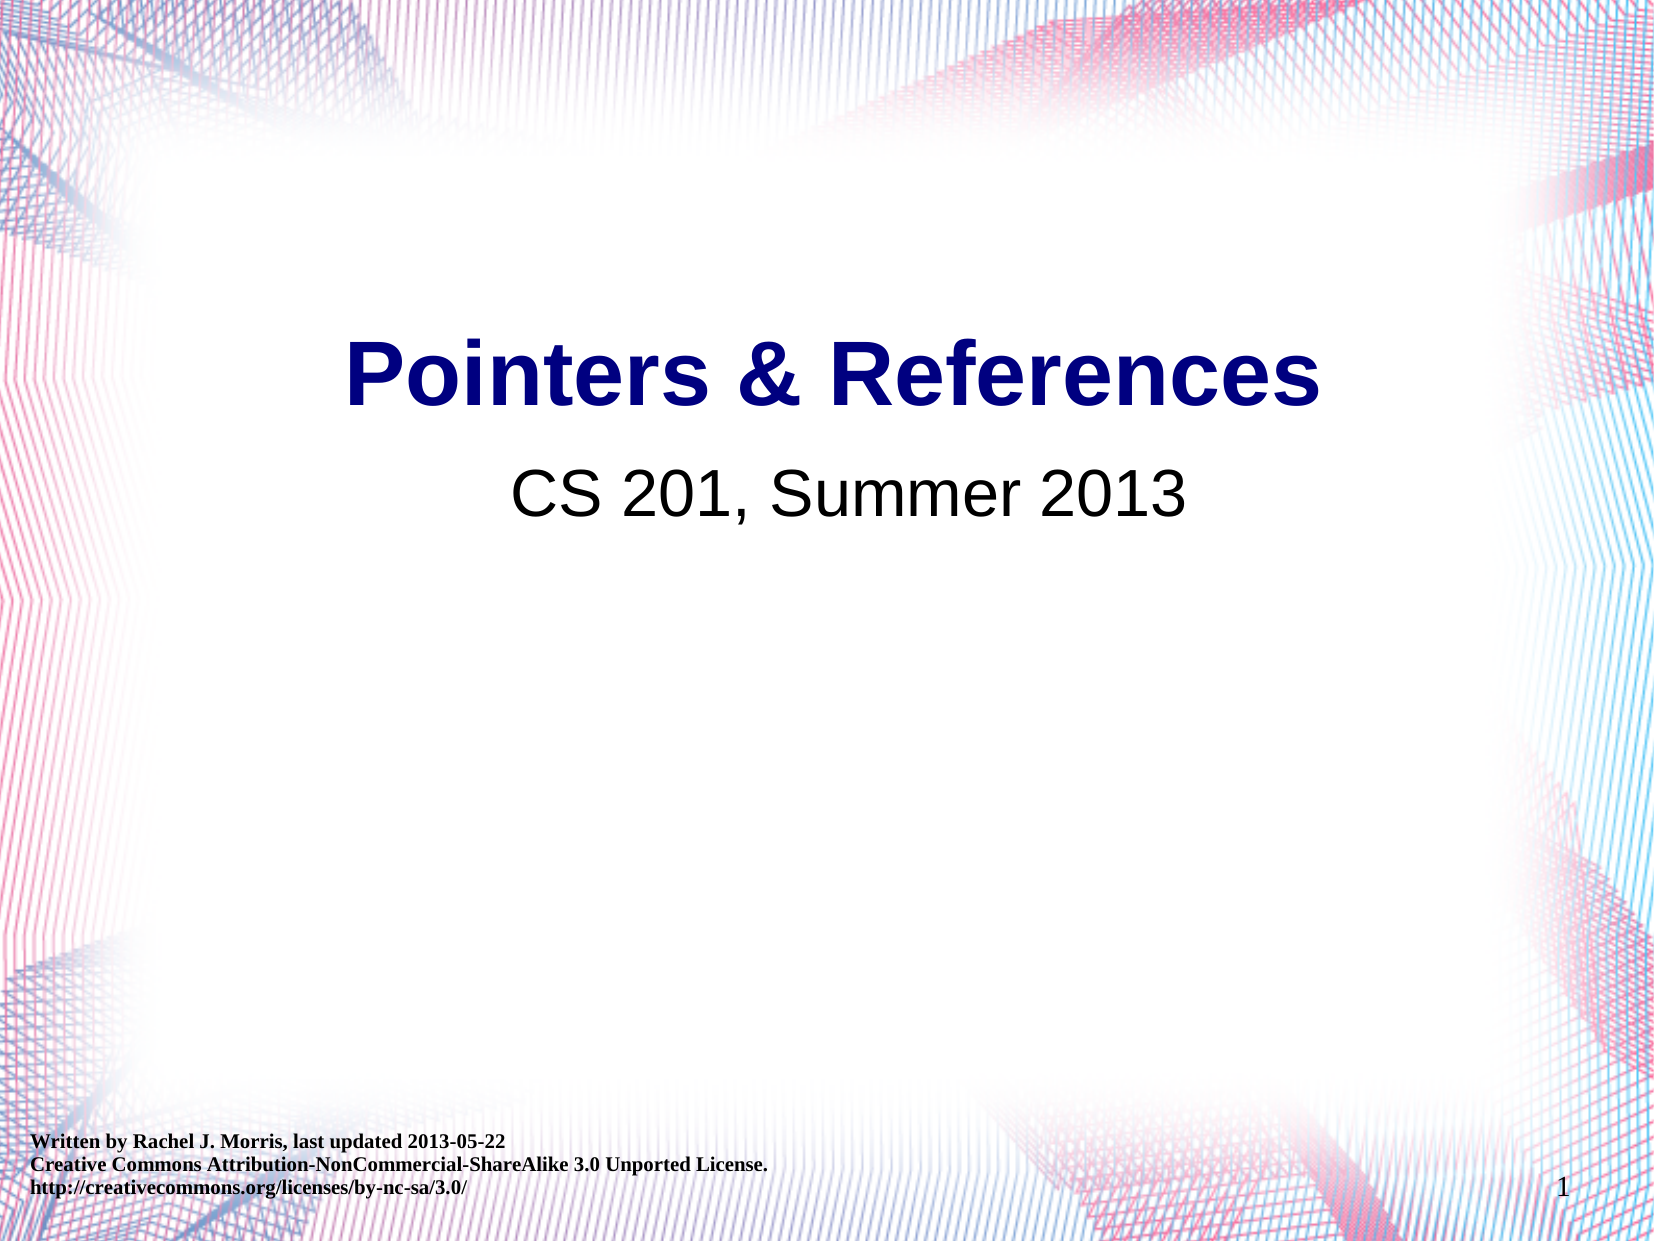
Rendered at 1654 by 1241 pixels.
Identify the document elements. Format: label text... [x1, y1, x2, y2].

text_box CS 201, Summer 2013 [123, 438, 1576, 548]
title Pointers & References [90, 270, 1579, 478]
picture [0, 0, 1654, 1241]
